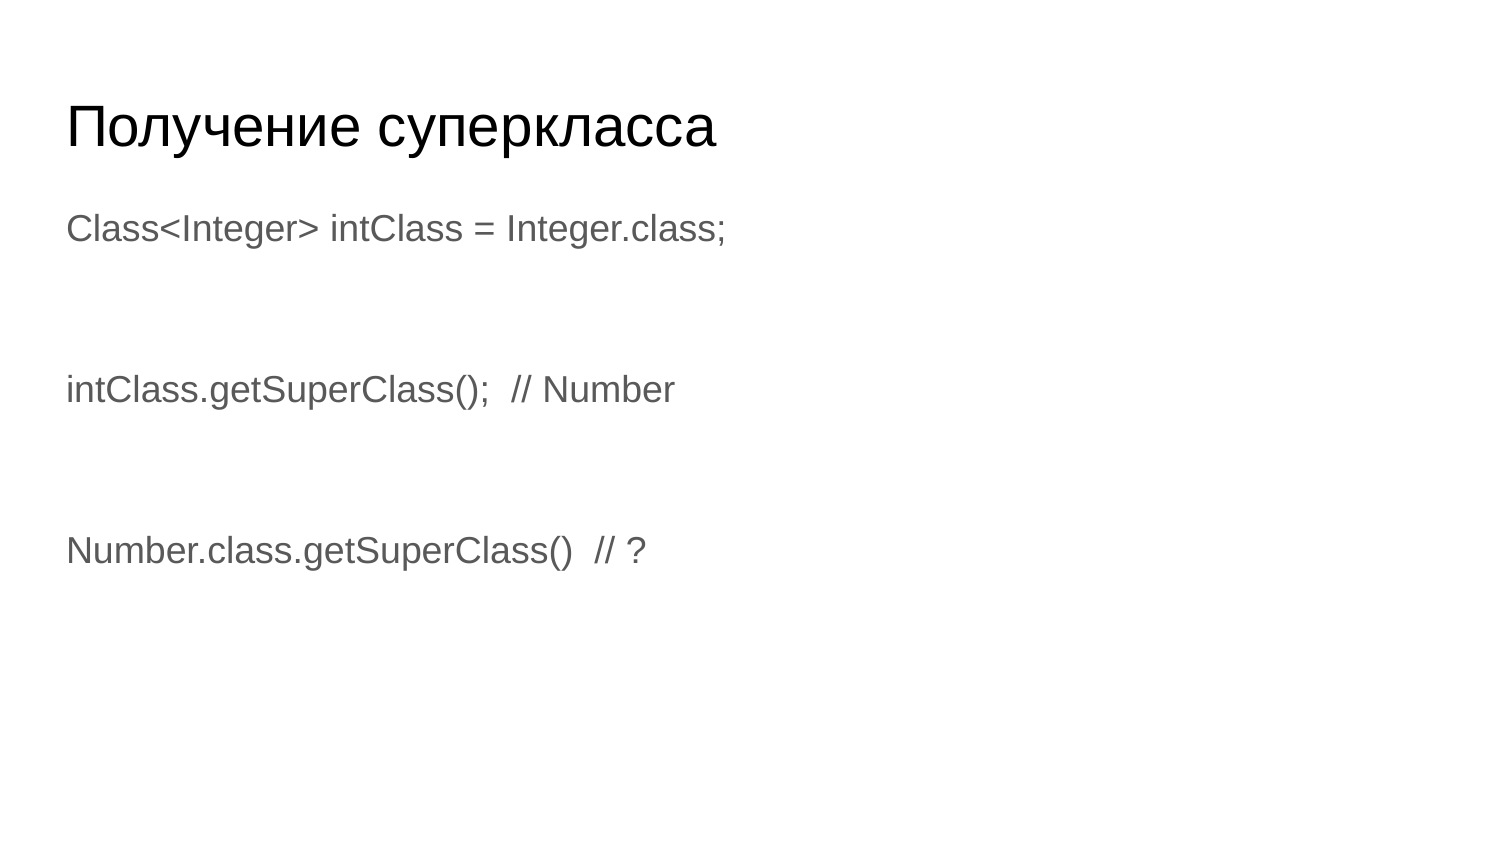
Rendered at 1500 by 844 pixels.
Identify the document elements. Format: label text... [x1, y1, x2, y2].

list Class<Integer> intClass = Integer.class; intClass.getSuperClass(); // Number Number.class.getSuperClass() // ? [51, 189, 1228, 750]
title Получение суперкласса [51, 72, 1449, 167]
